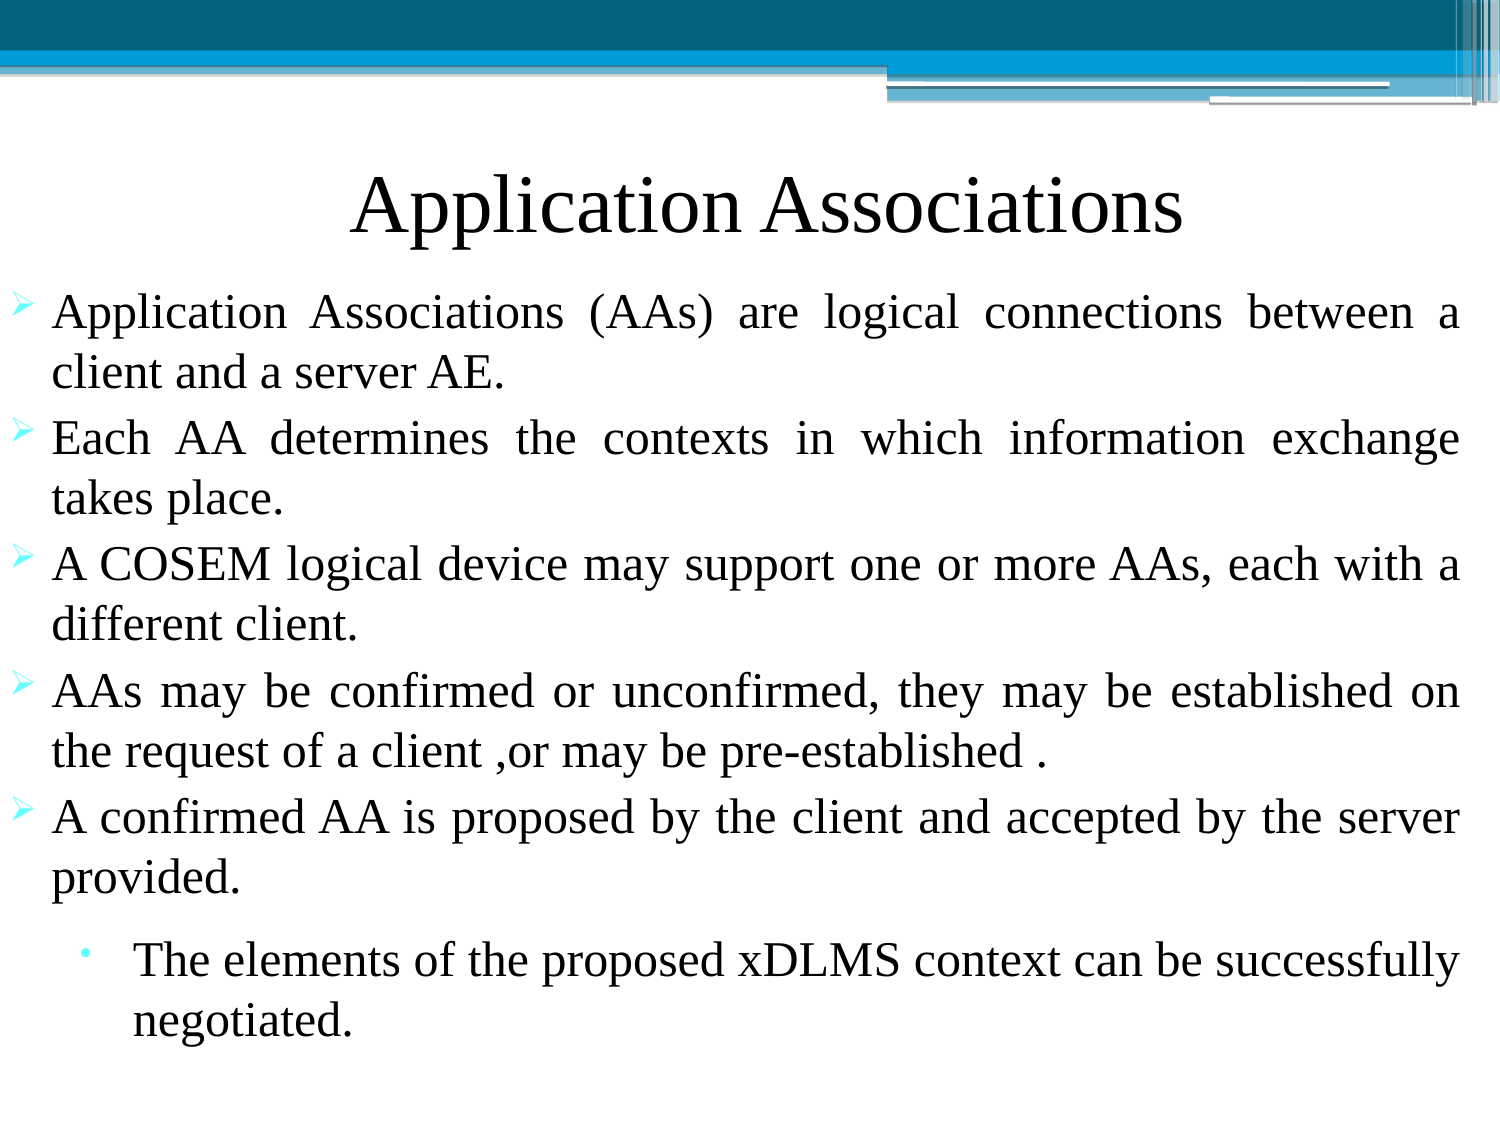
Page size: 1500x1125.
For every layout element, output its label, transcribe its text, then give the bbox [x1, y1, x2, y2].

title Application Associations [0, 111, 1500, 287]
list Application Associations (AAs) are logical connections between a client and a server AE. Each AA determines the contexts in which information exchange takes place. A COSEM logical device may support one or more AAs, each with a different client. AAs may be confirmed or unconfirmed, they may be established on the request of a client ,or may be pre-established . A confirmed AA is proposed by the client and accepted by the server provided. The elements of the proposed xDLMS context can be successfully negotiated. [0, 287, 1477, 981]
